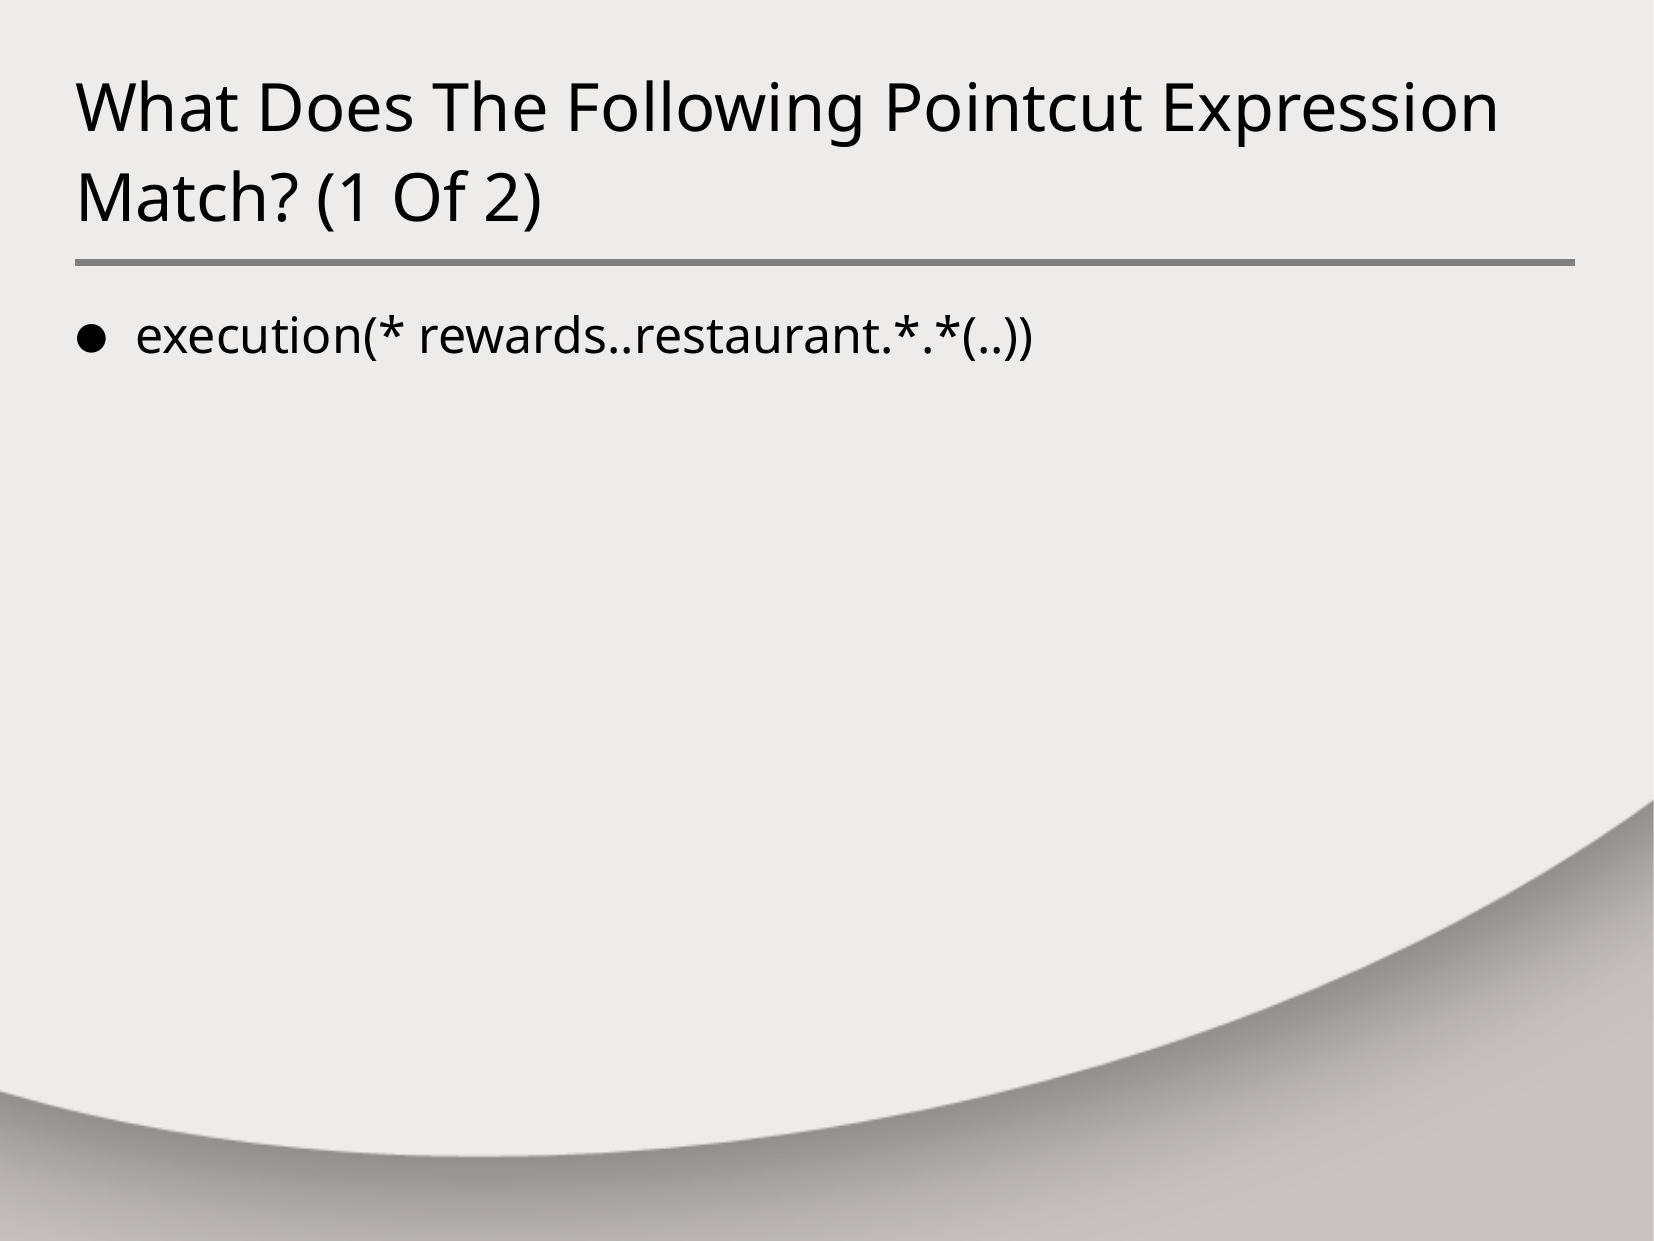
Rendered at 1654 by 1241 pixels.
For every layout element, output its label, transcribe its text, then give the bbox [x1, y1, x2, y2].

title What Does The Following Pointcut Expression Match? (1 Of 2) [75, 75, 1576, 226]
list execution(* rewards..restaurant.*.*(..)) [75, 300, 1576, 1163]
picture [0, 0, 1654, 1241]
